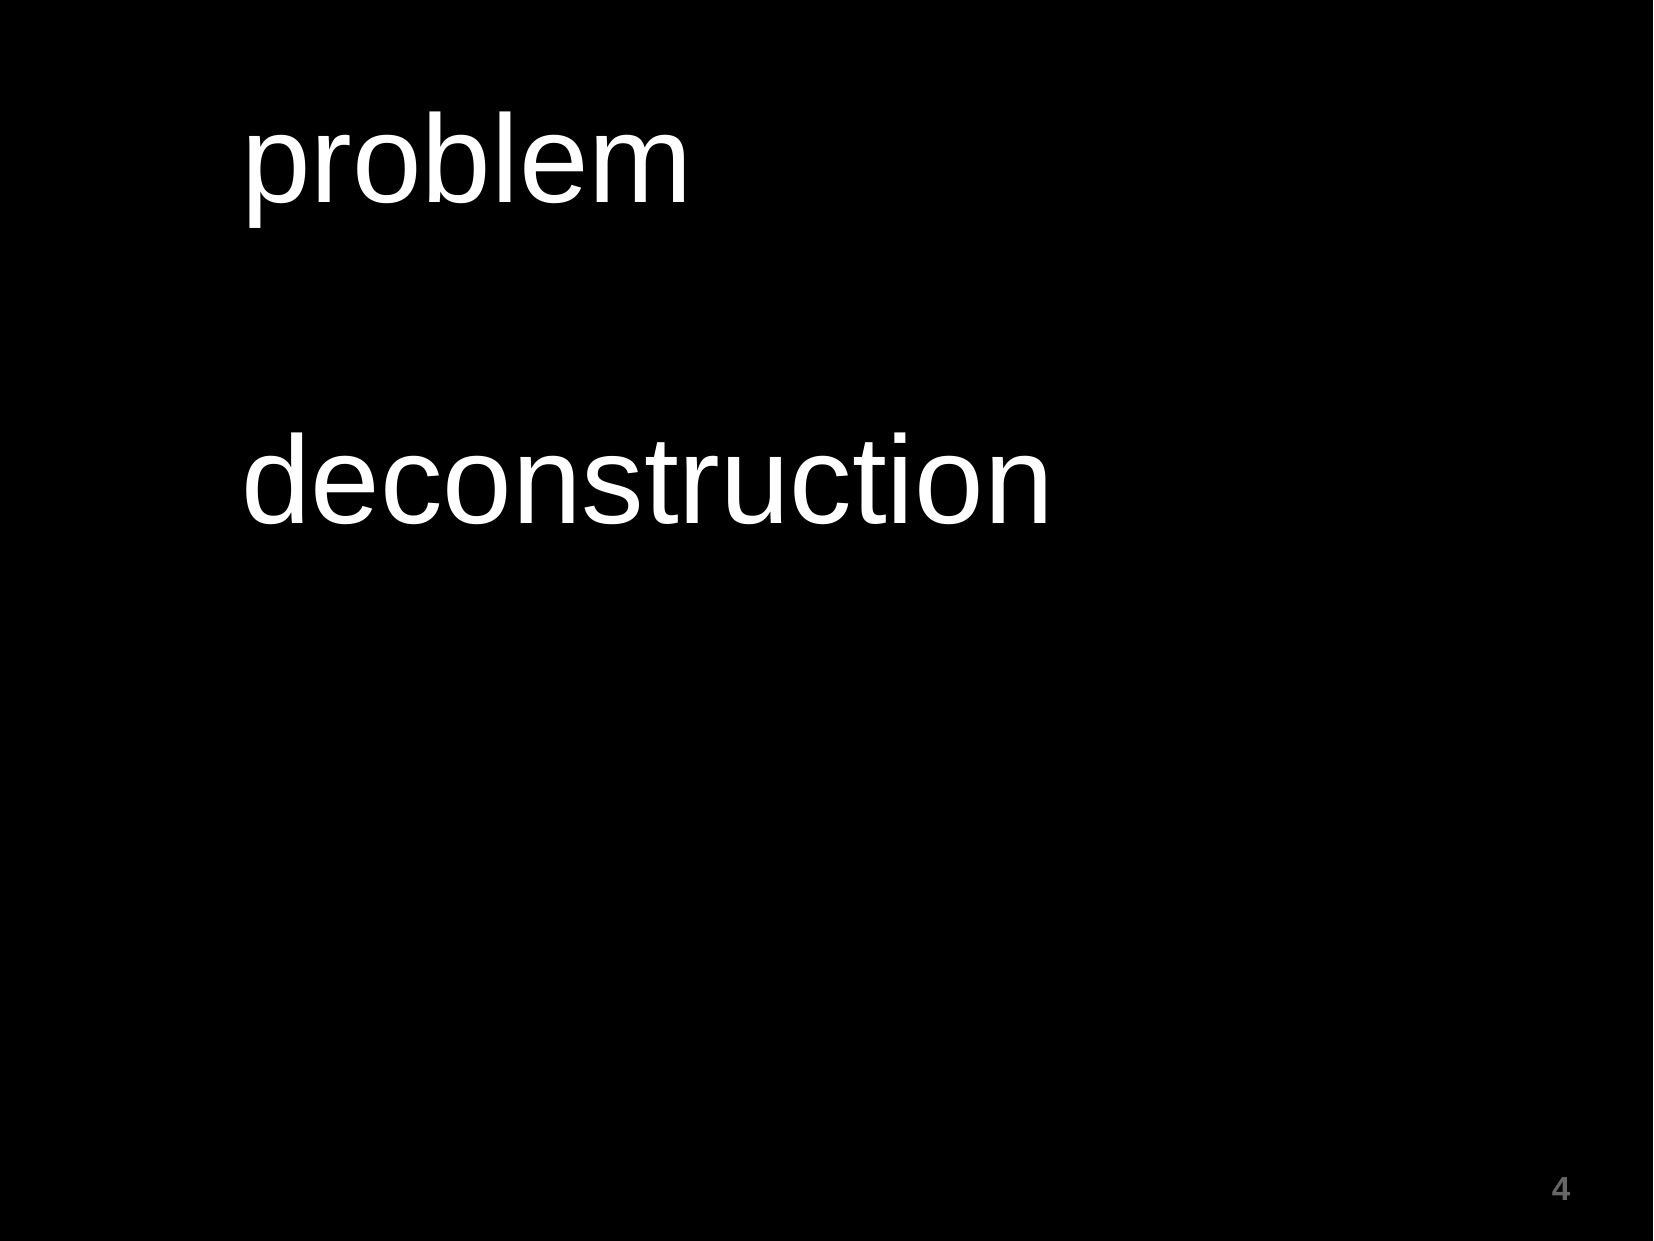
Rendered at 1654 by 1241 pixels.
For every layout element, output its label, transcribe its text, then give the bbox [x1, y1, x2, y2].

text_box problem deconstruction [226, 60, 1427, 537]
